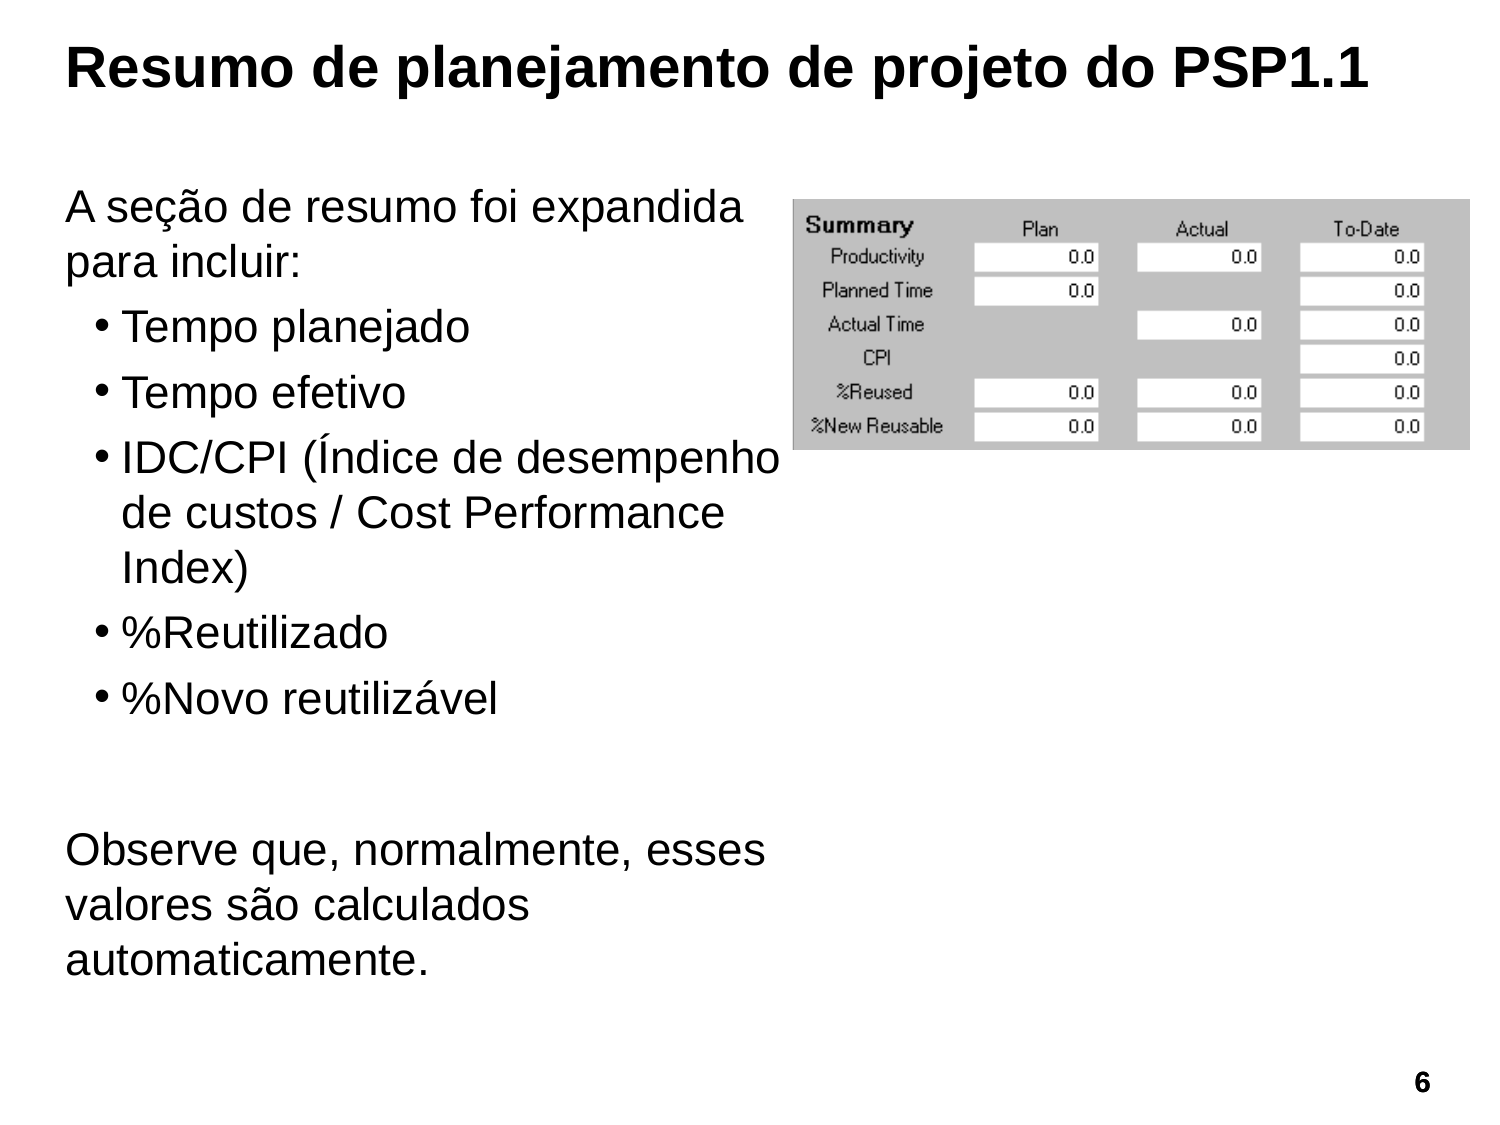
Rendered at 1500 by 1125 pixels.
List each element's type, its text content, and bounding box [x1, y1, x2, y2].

picture [792, 199, 1471, 451]
list A seção de resumo foi expandida para incluir: Tempo planejado Tempo efetivo IDC/CPI (Índice de desempenho de custos / Cost Performance Index) %Reutilizado %Novo reutilizável Observe que, normalmente, esses valores são calculados automaticamente. [65, 176, 811, 891]
title Resumo de planejamento de projeto do PSP1.1 [65, 37, 1471, 148]
